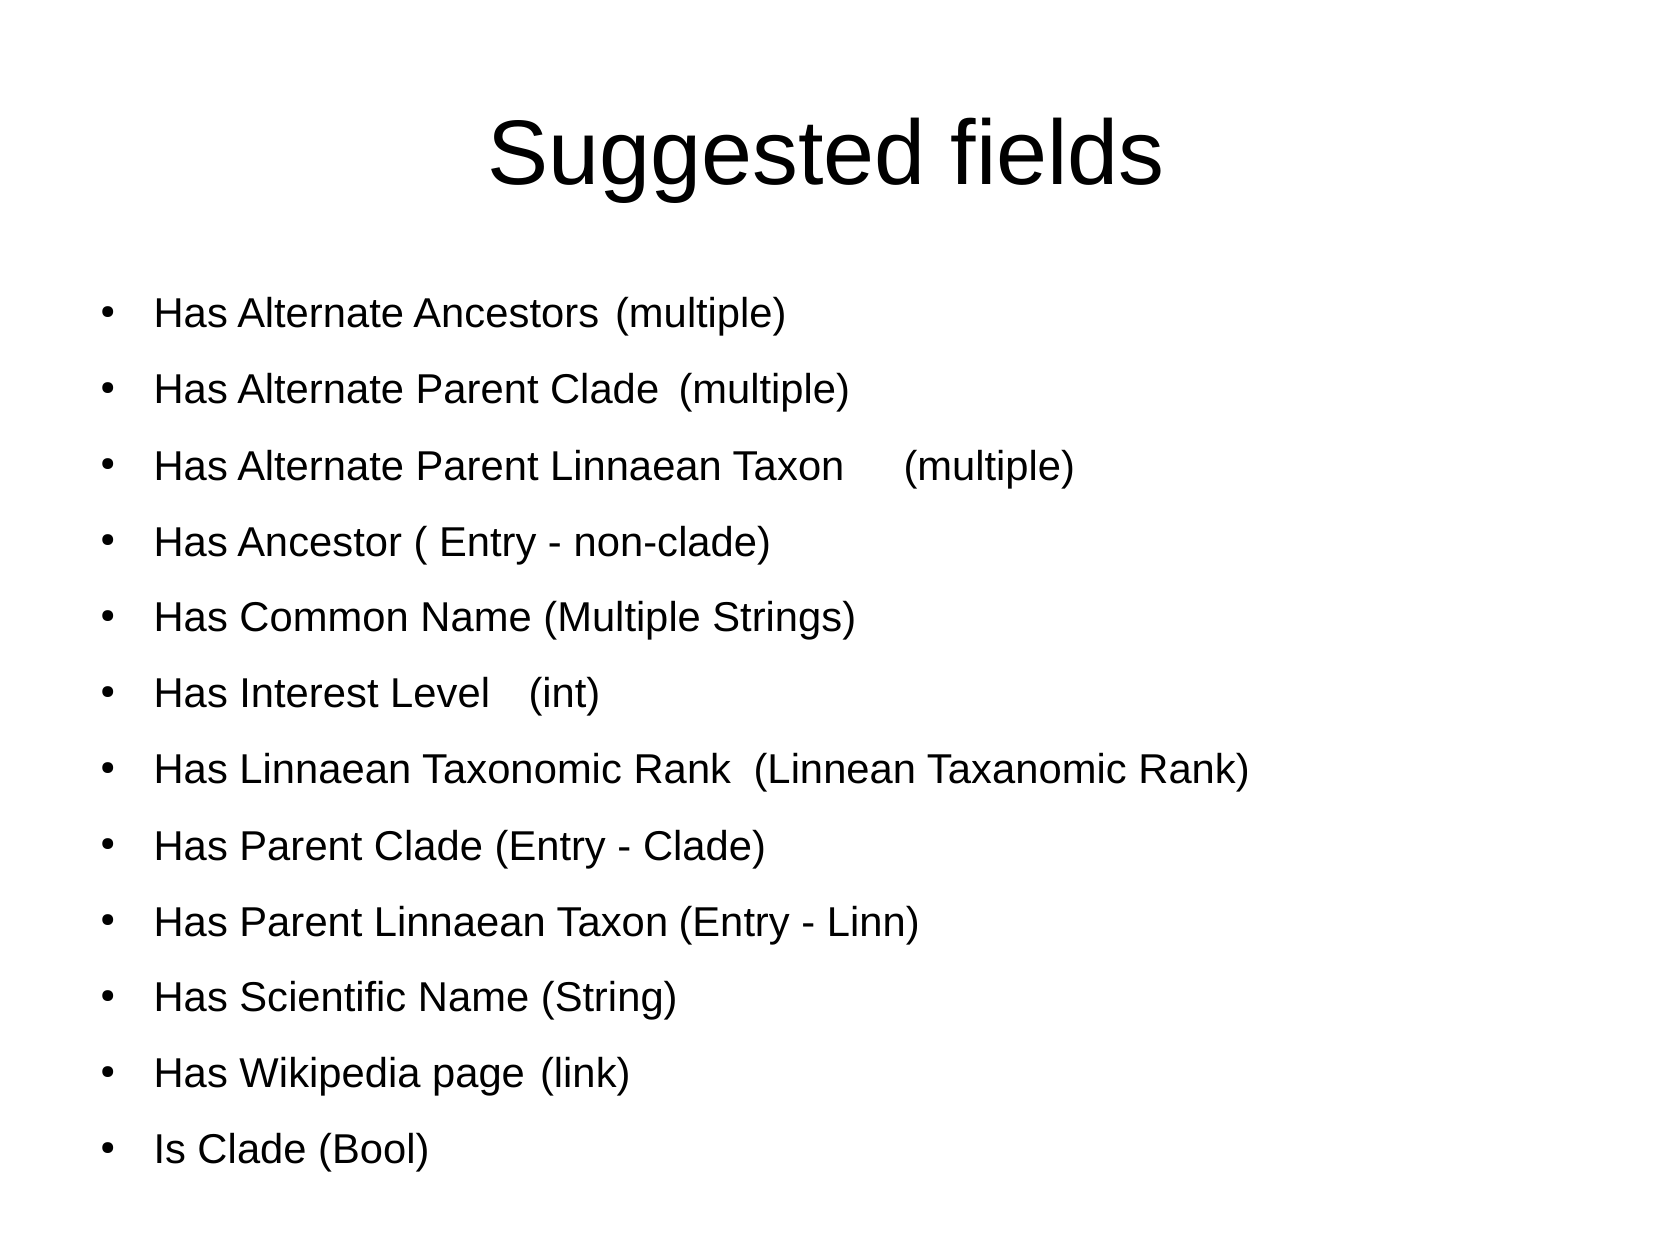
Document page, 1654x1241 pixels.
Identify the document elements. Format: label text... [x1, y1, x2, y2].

title Suggested fields [82, 49, 1571, 257]
list Has Alternate Ancestors (multiple) Has Alternate Parent Clade (multiple) Has Alternate Parent Linnaean Taxon (multiple) Has Ancestor ( Entry - non-clade) Has Common Name (Multiple Strings) Has Interest Level (int) Has Linnaean Taxonomic Rank (Linnean Taxanomic Rank) Has Parent Clade (Entry - Clade) Has Parent Linnaean Taxon (Entry - Linn) Has Scientific Name (String) Has Wikipedia page (link) Is Clade (Bool) [82, 290, 1571, 1177]
